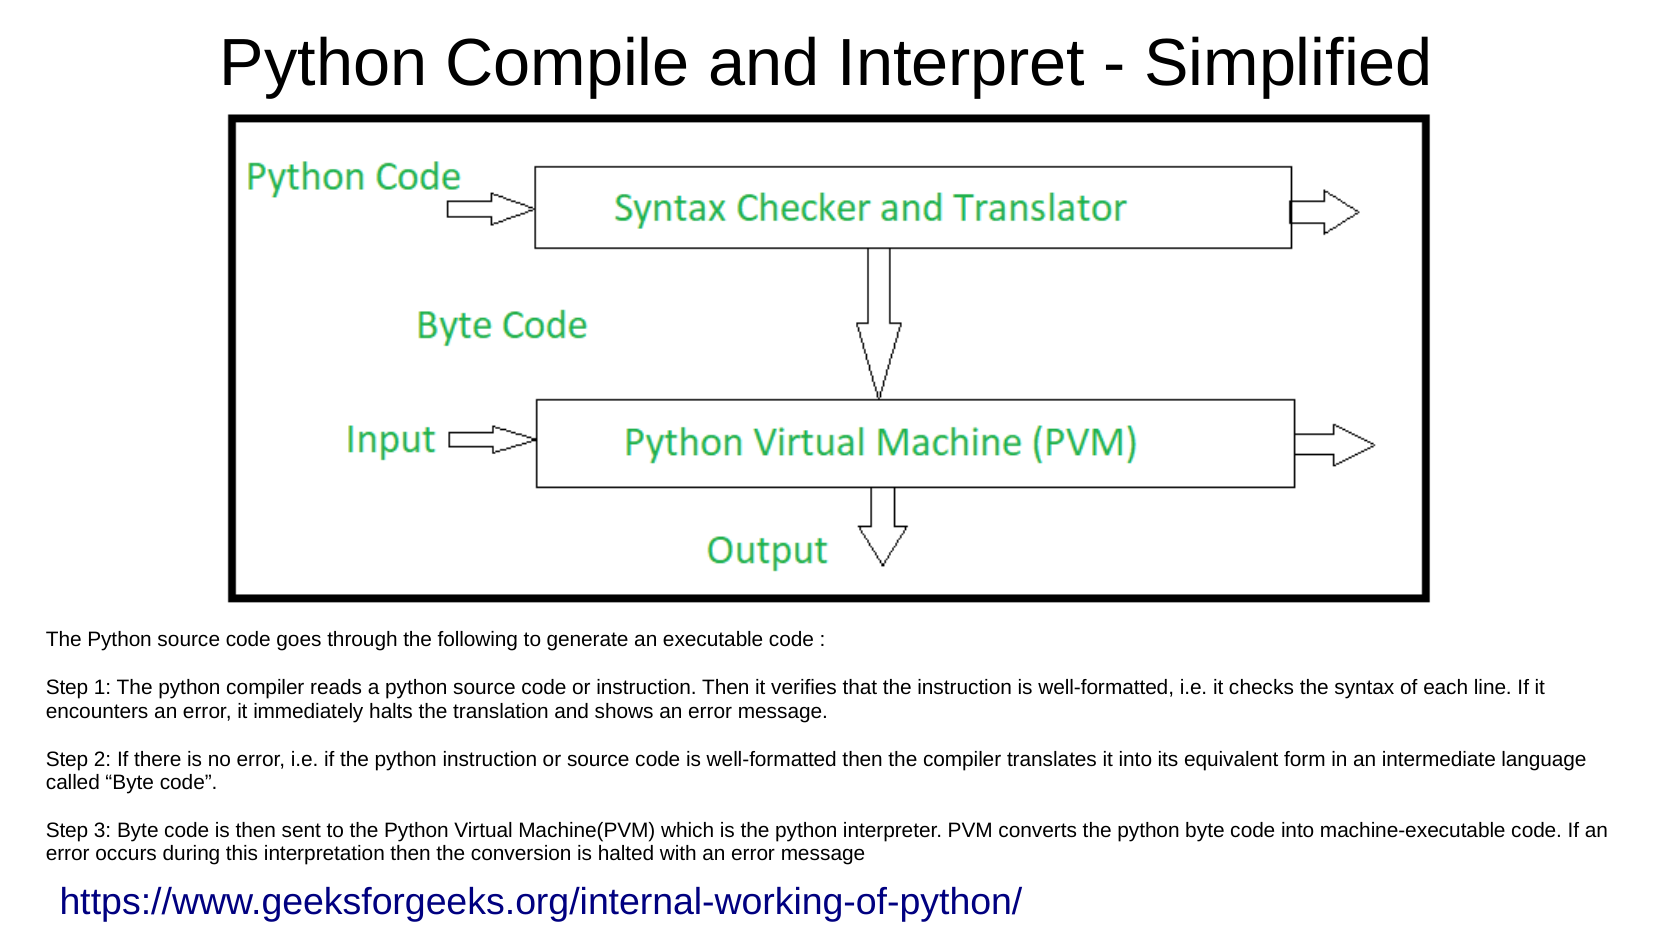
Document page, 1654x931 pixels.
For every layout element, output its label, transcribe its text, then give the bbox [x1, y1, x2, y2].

text_box https://www.geeksforgeeks.org/internal-working-of-python/ [44, 872, 1038, 930]
picture [169, 100, 1491, 620]
text_box The Python source code goes through the following to generate an executable code : Step 1: The python compiler reads a python source code or instruction. Then it verifies that the instruction is well-formatted, i.e. it checks the syntax of each line. If it encounters an error, it immediately halts the translation and shows an error message. Step 2: If there is no error, i.e. if the python instruction or source code is well-formatted then the compiler translates it into its equivalent form in an intermediate language called “Byte code”. Step 3: Byte code is then sent to the Python Virtual Machine(PVM) which is the python interpreter. PVM converts the python byte code into machine-executable code. If an error occurs during this interpretation then the conversion is halted with an error message [31, 620, 1654, 873]
title Python Compile and Interpret - Simplified [82, 24, 1571, 100]
